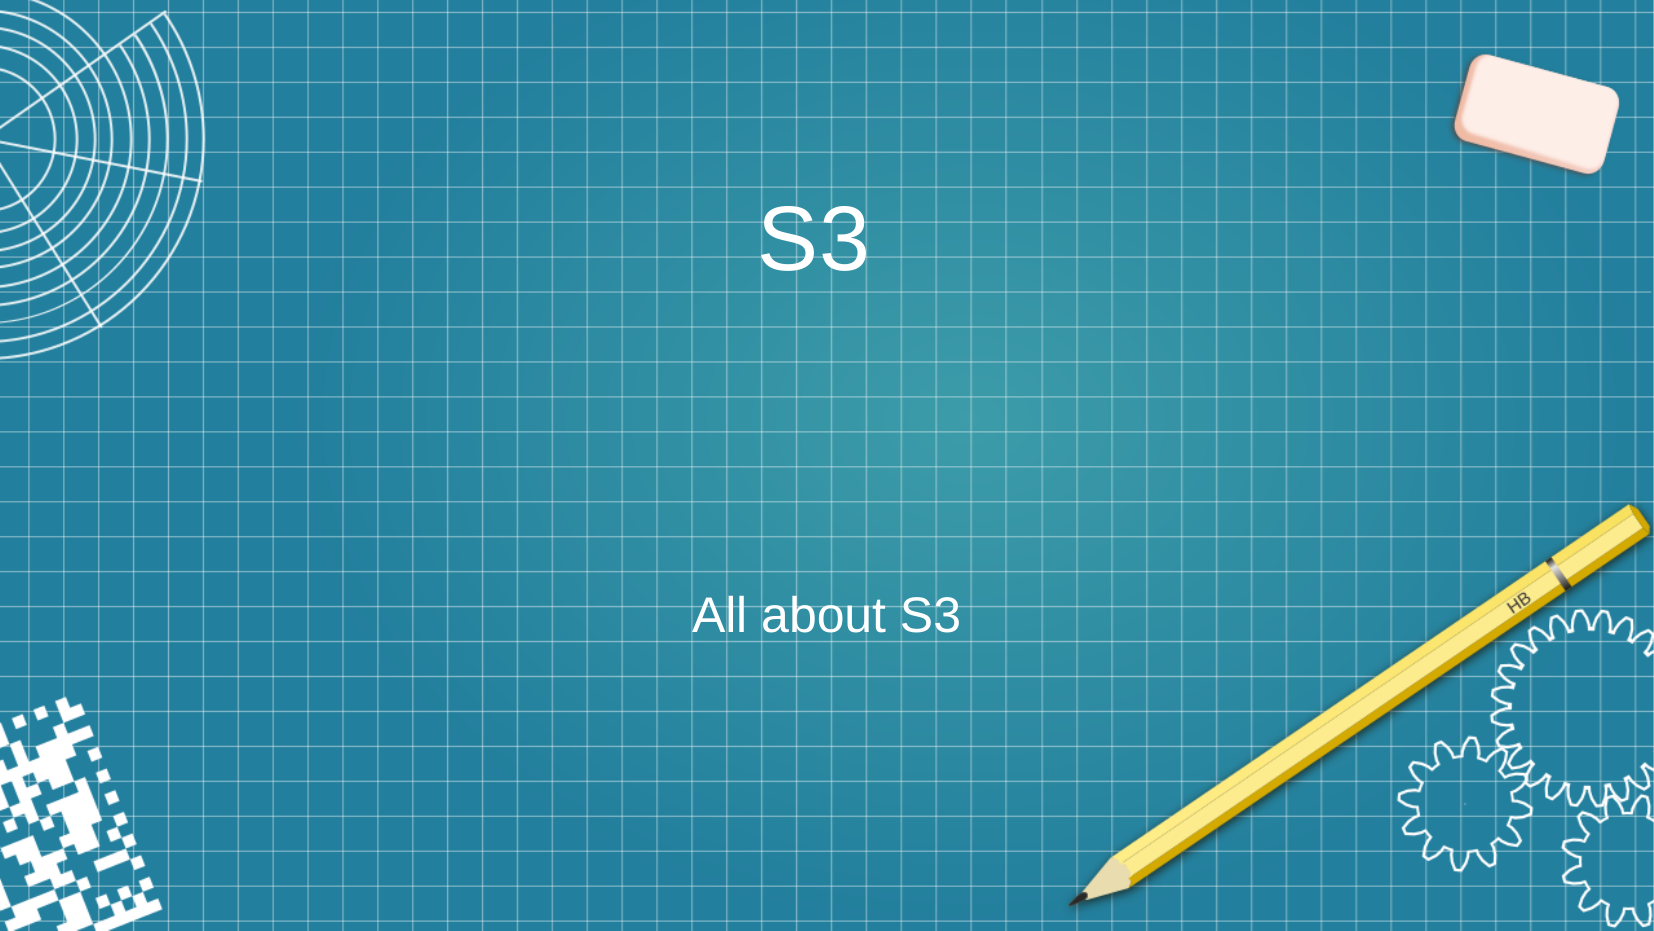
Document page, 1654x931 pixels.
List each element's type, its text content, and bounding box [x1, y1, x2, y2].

title S3 [82, 132, 1571, 346]
picture [0, 0, 1654, 931]
subtitle All about S3 [82, 389, 1571, 842]
